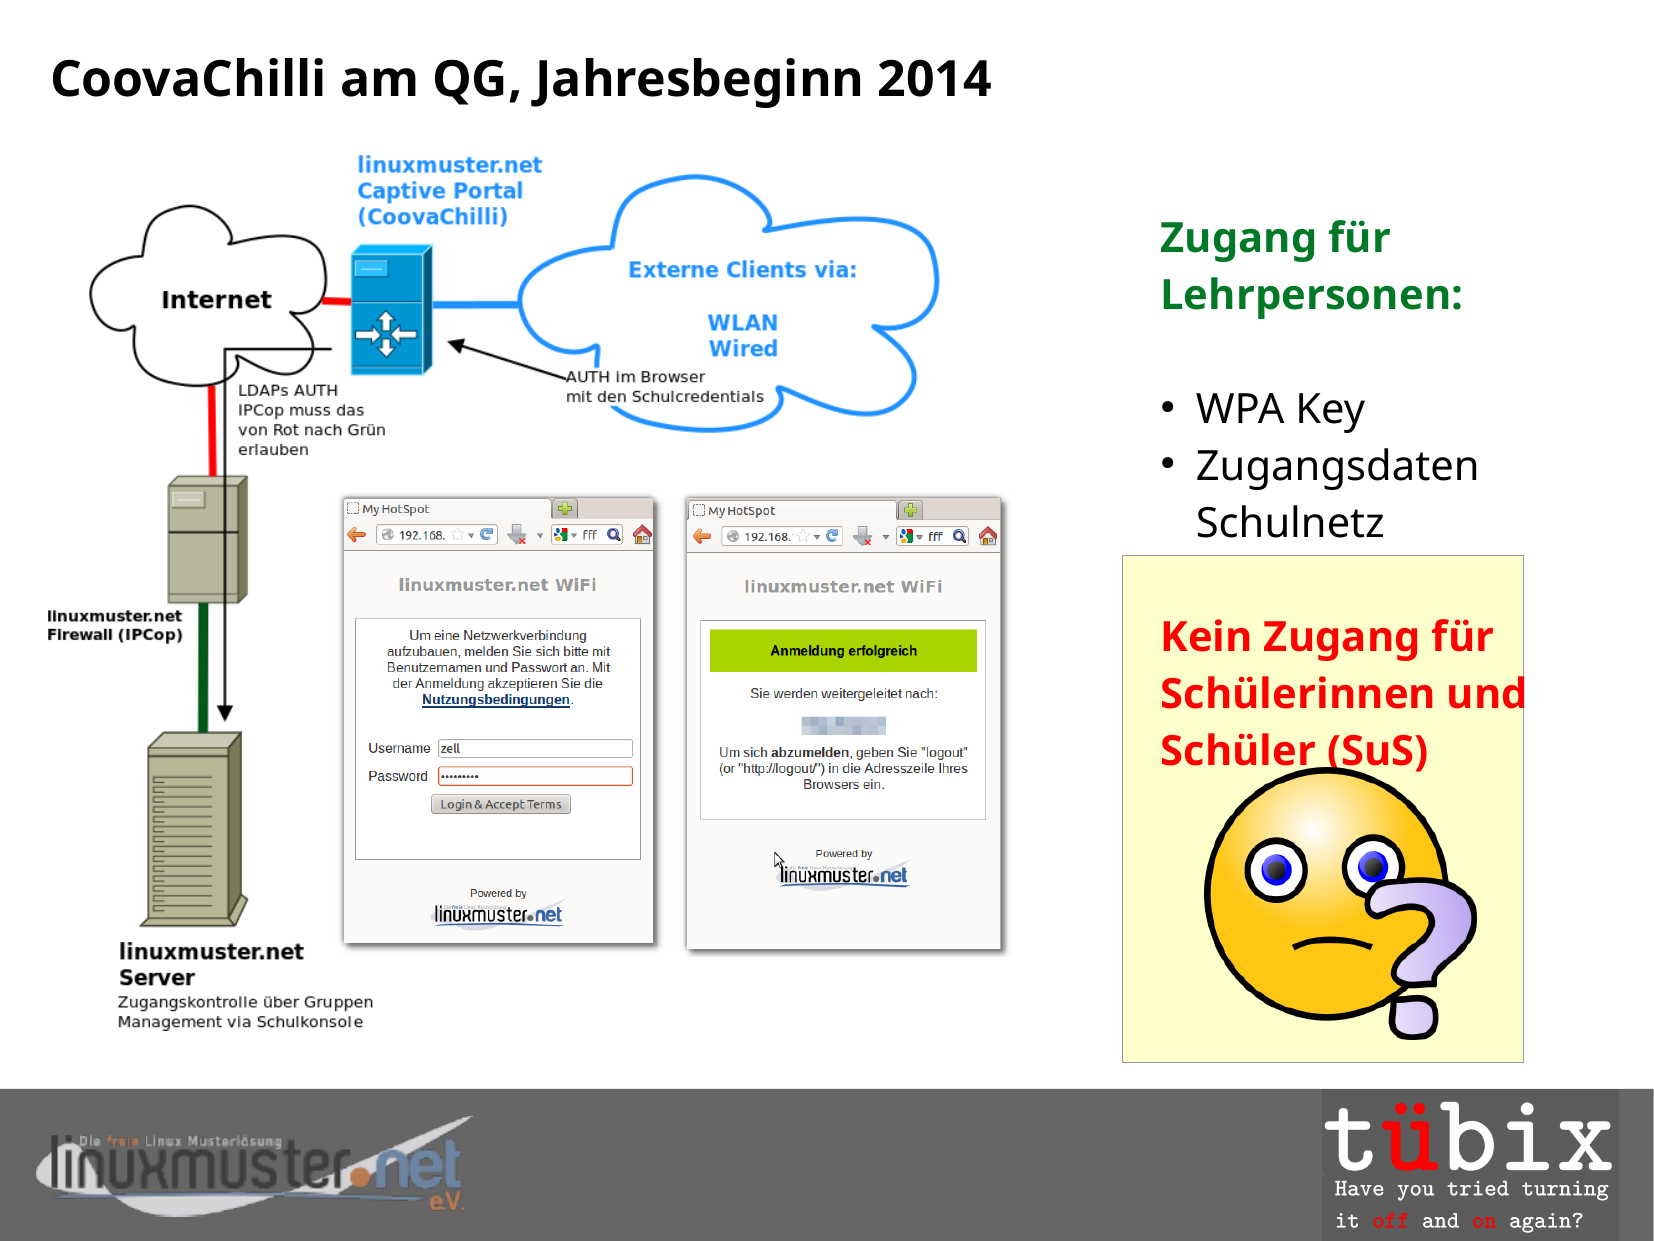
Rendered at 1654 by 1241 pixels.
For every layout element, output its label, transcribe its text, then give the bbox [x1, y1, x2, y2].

picture [36, 1116, 473, 1217]
text_box [1122, 555, 1524, 1063]
picture [47, 153, 1028, 1031]
text_box Zugang für Lehrpersonen: WPA Key Zugangsdaten Schulnetz Kein Zugang für Schülerinnen und Schüler (SuS) [1145, 200, 1630, 846]
picture [1322, 1089, 1619, 1241]
text_box CoovaChilli am QG, Jahresbeginn 2014 [35, 35, 959, 114]
picture [1204, 767, 1477, 1040]
